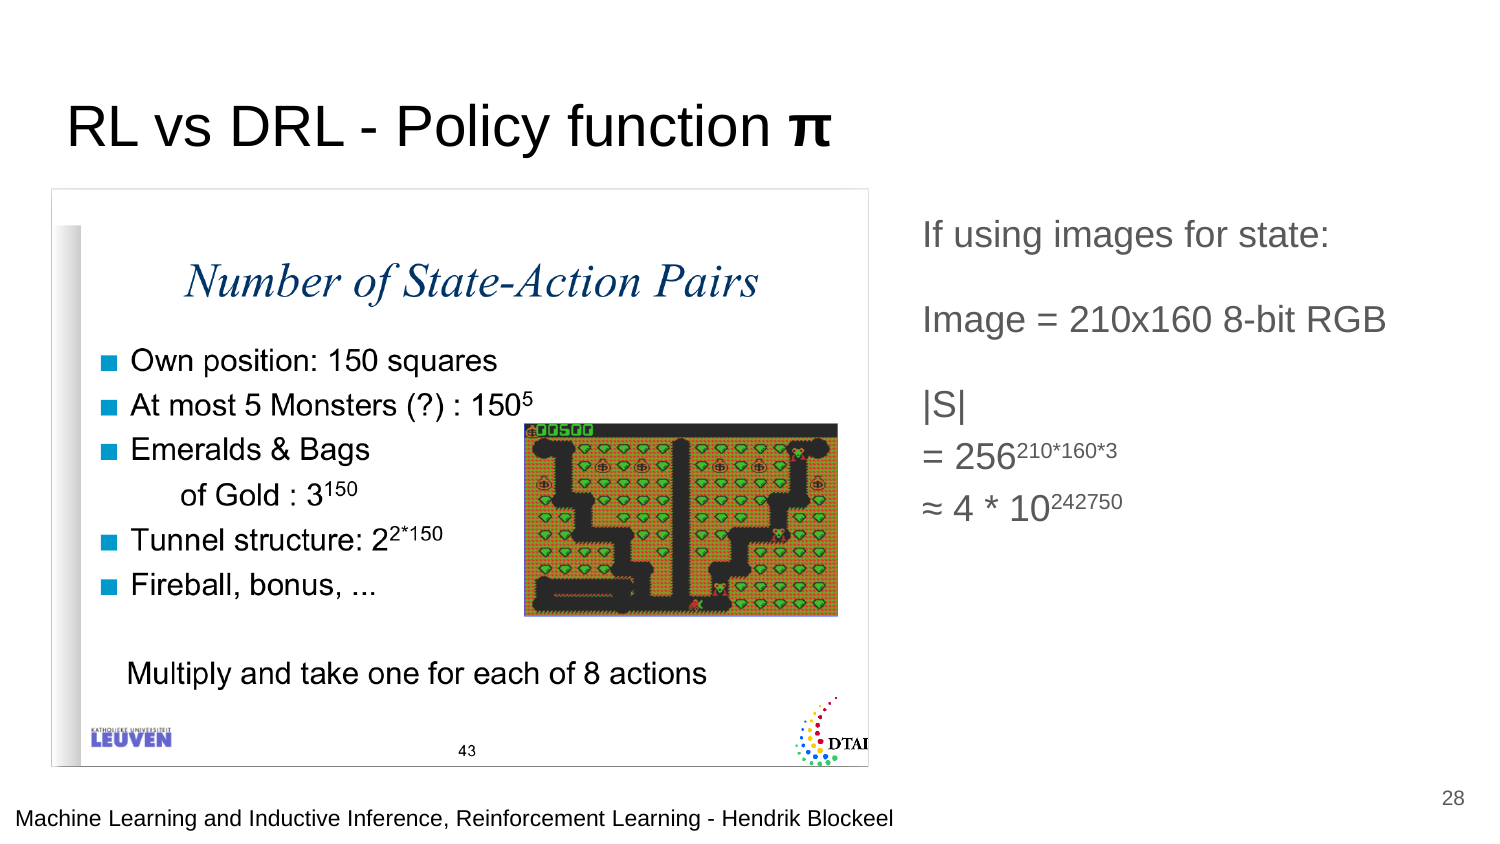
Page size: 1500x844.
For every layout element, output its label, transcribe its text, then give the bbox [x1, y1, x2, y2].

text_box Machine Learning and Inductive Inference, Reinforcement Learning - Hendrik Blockeel [0, 788, 976, 844]
slide_number <number> [1389, 764, 1480, 830]
text_box If using images for state: Image = 210x160 8-bit RGB |S| = 256210*160*3 ≈ 4 * 10242750 [907, 188, 1449, 765]
title RL vs DRL - Policy function π [51, 72, 1449, 167]
picture [51, 188, 869, 767]
